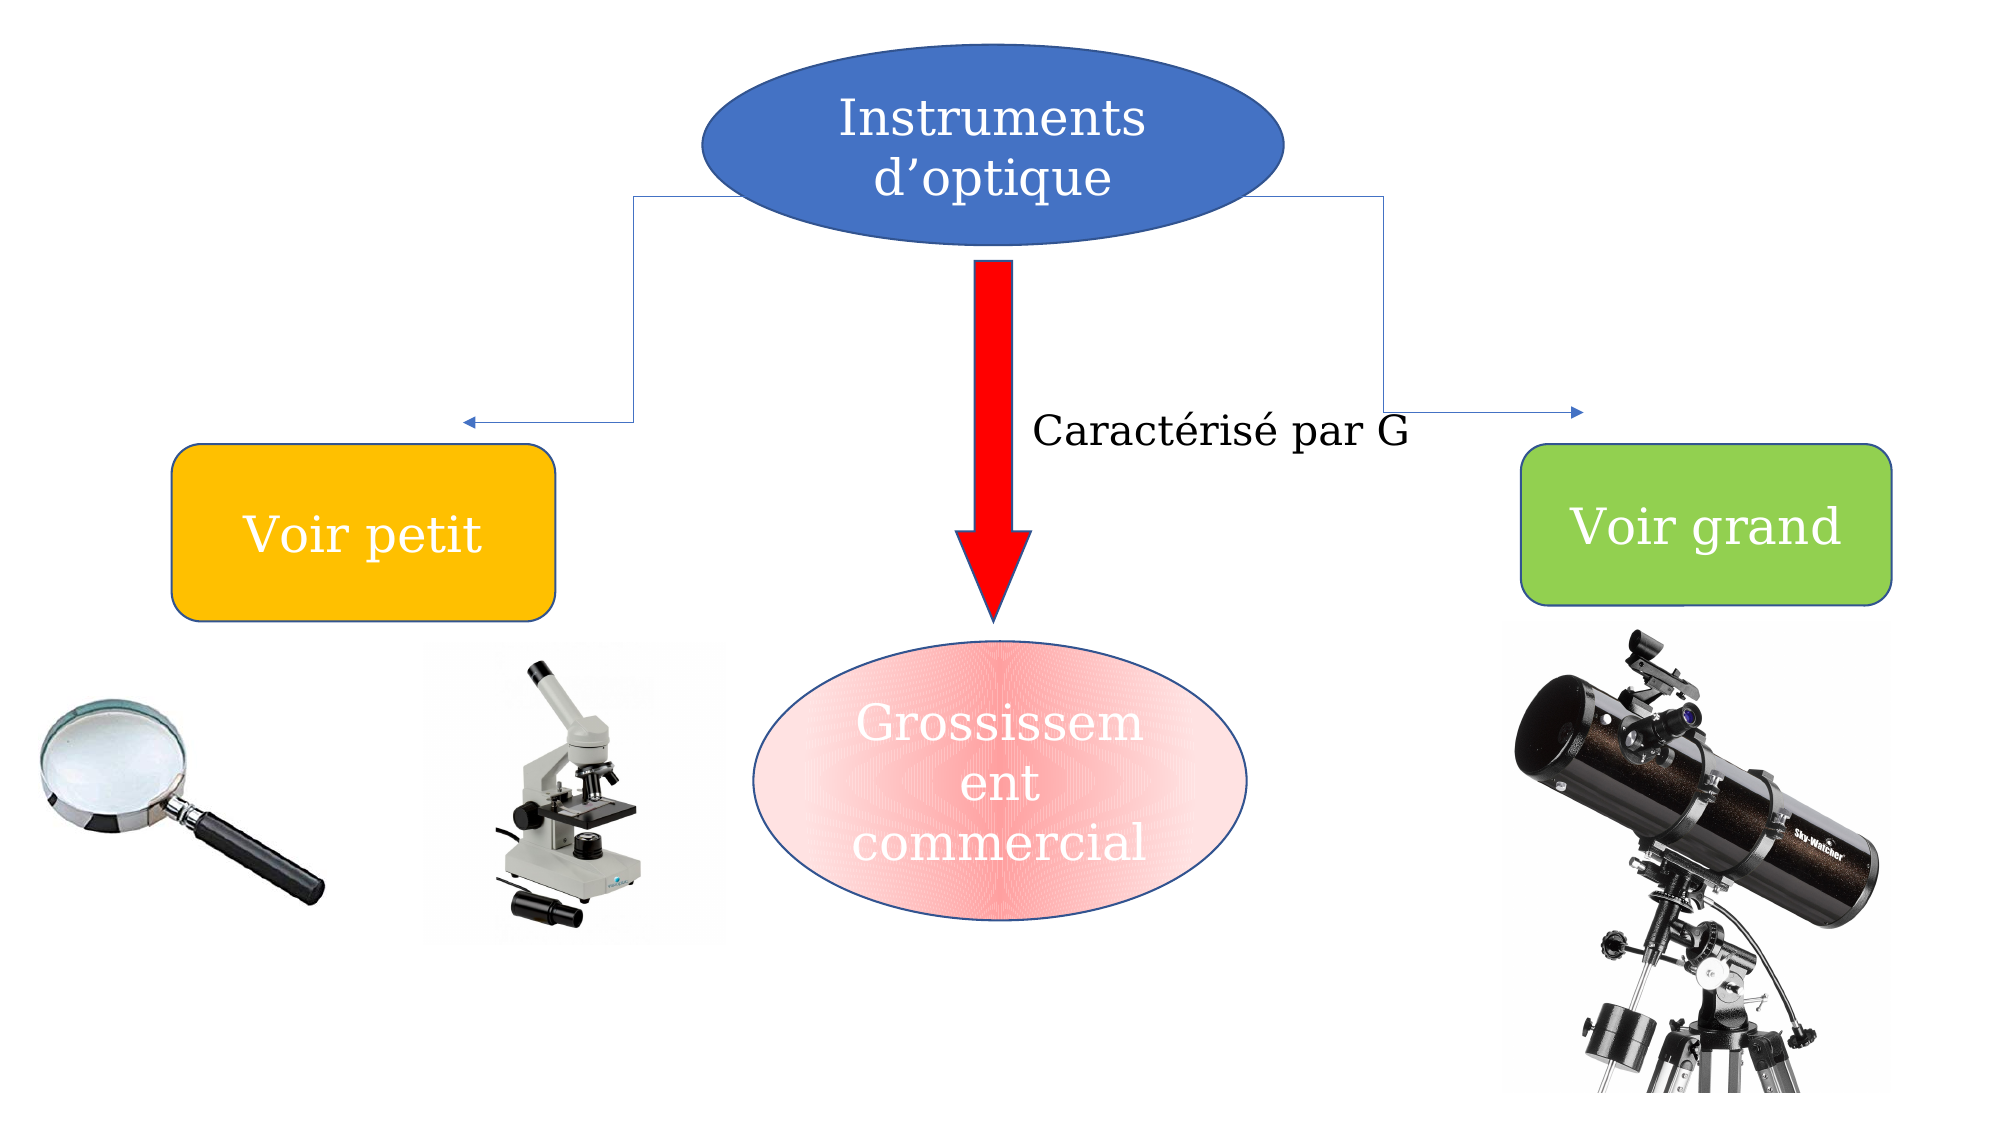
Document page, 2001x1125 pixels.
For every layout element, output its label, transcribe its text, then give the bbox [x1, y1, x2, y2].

picture [38, 696, 327, 907]
text_box Voir grand [1520, 444, 1892, 606]
picture [1502, 621, 1891, 1093]
text_box [955, 260, 1031, 622]
picture [423, 642, 726, 945]
text_box Instruments d’optique [702, 44, 1284, 246]
text_box Voir petit [171, 444, 556, 622]
text_box Grossissement commercial [753, 641, 1247, 921]
text_box Caractérisé par G [1017, 396, 1521, 462]
